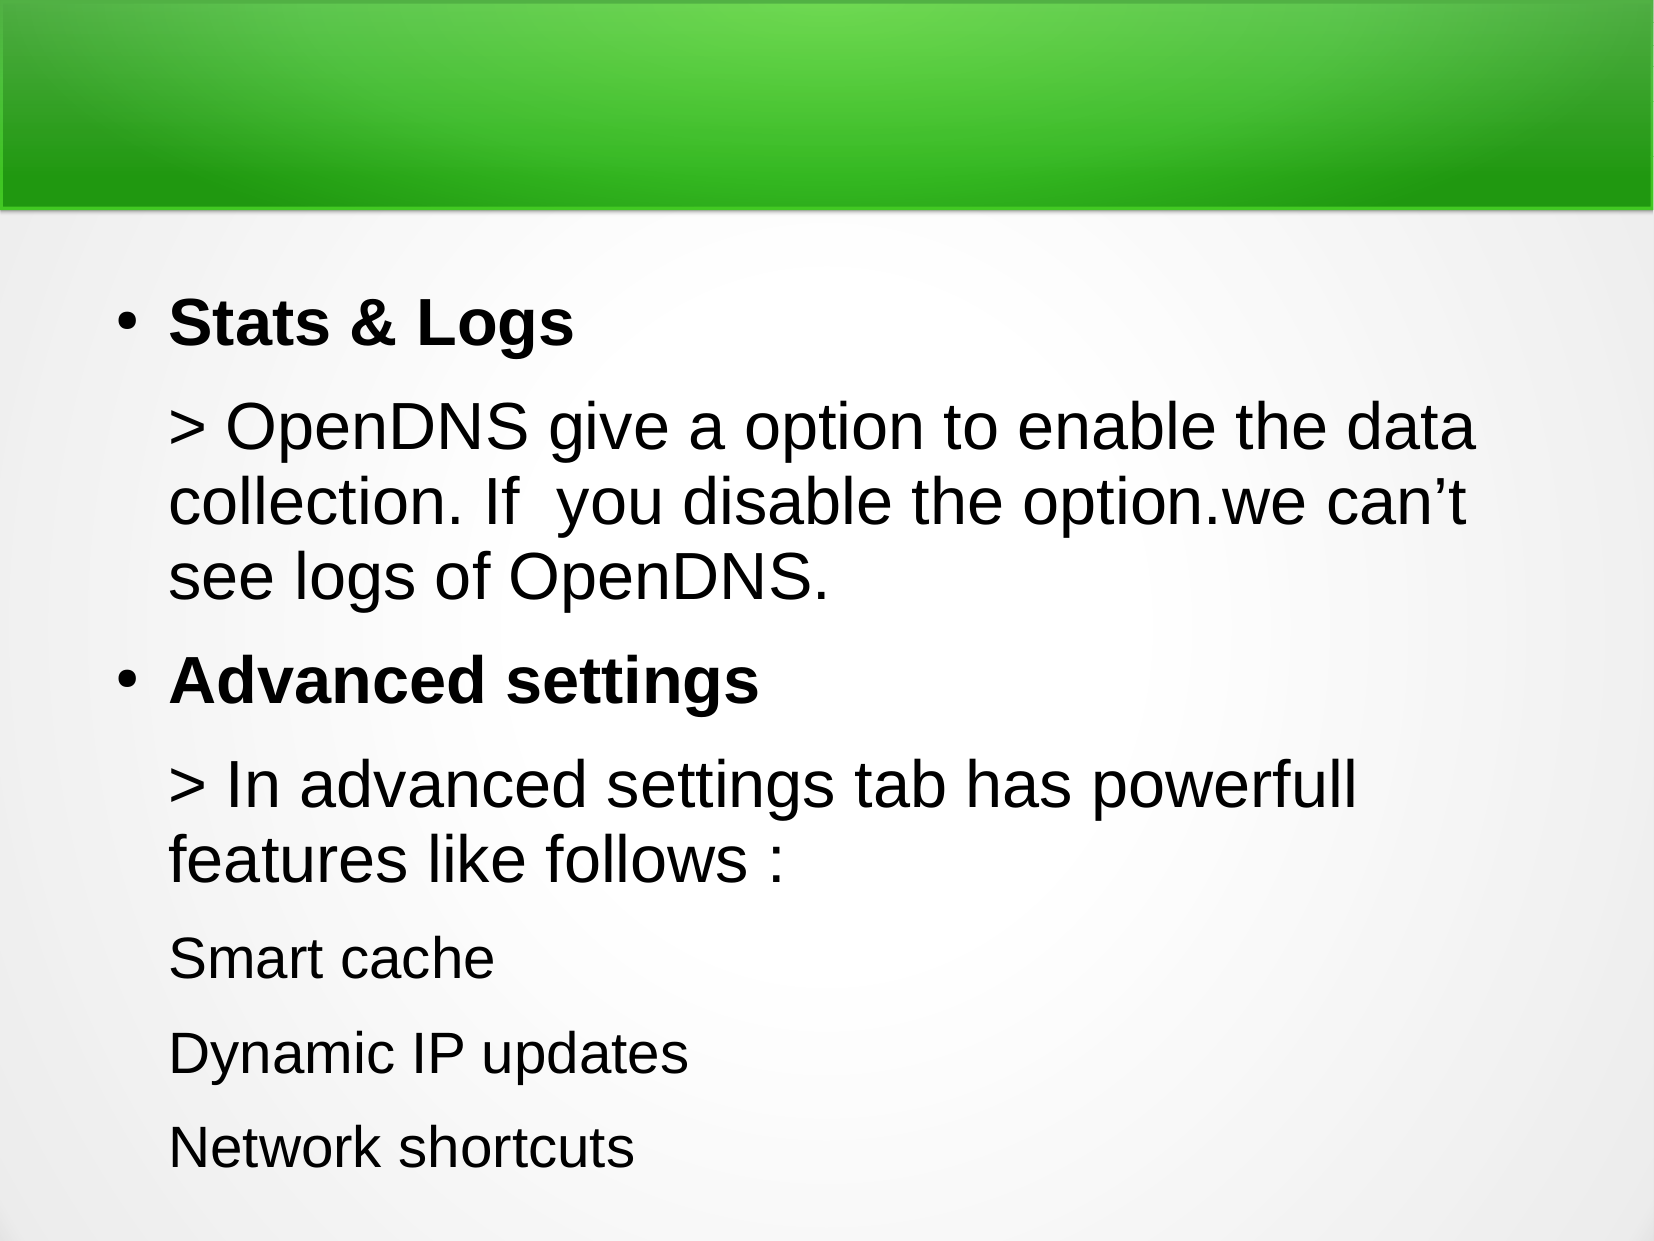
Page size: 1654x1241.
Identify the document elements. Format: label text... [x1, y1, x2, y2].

list Stats & Logs > OpenDNS give a option to enable the data collection. If you disable the option.we can’t see logs of OpenDNS. Advanced settings > In advanced settings tab has powerfull features like follows : Smart cache Dynamic IP updates Network shortcuts [97, 285, 1561, 1186]
